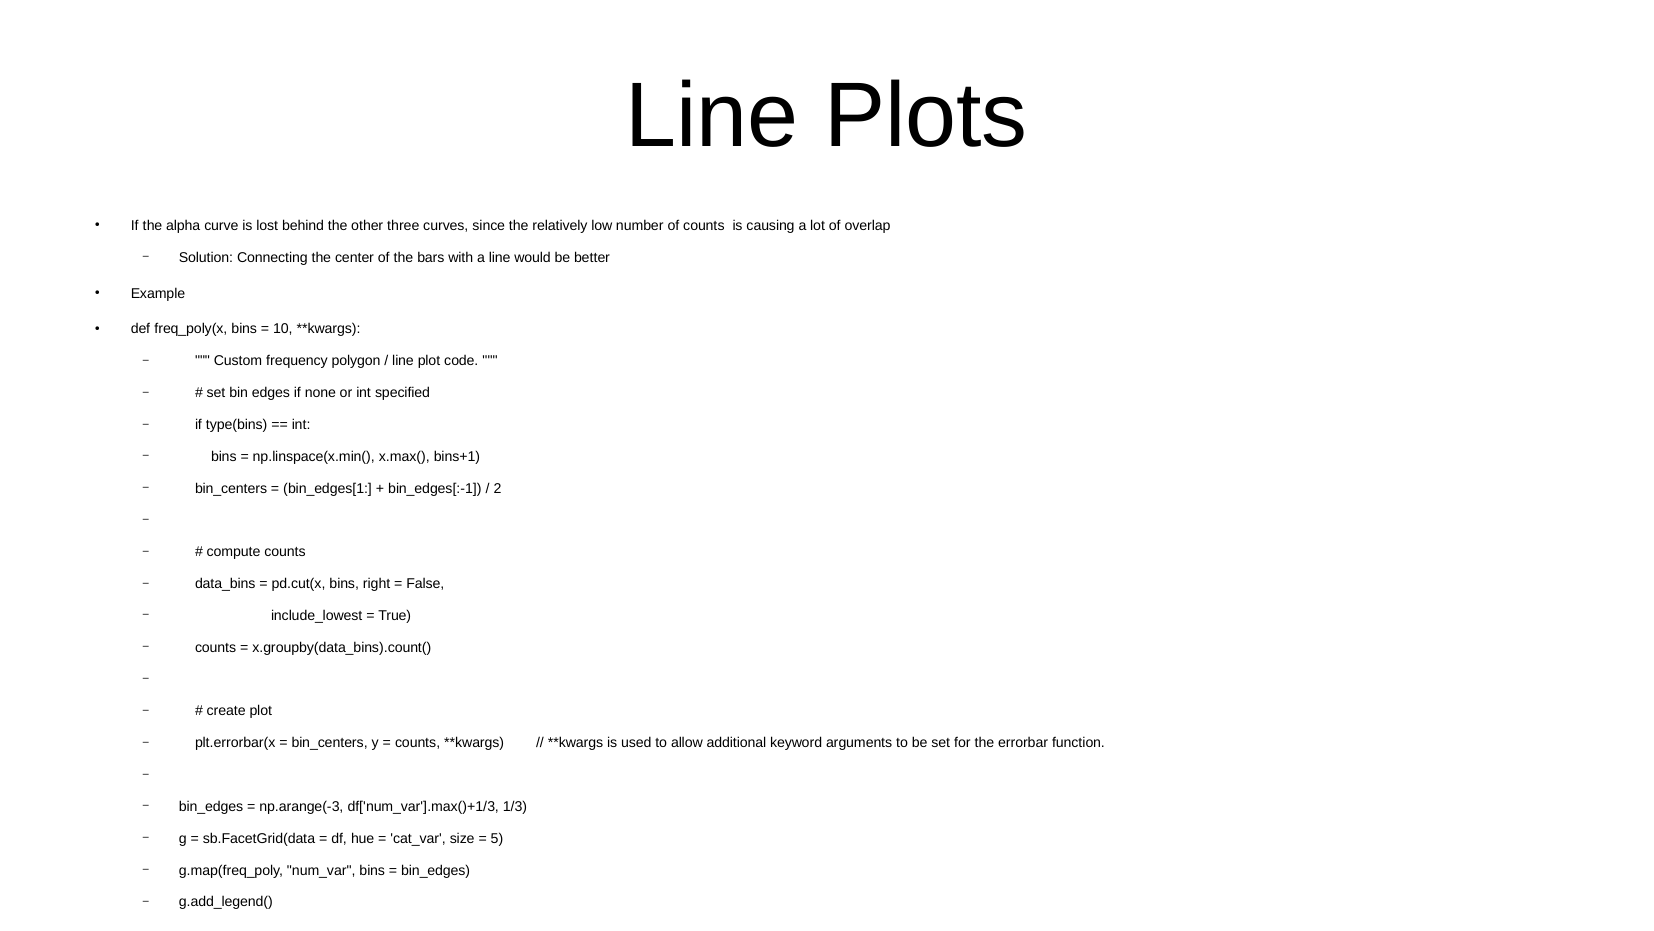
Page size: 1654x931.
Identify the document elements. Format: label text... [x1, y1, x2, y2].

list If the alpha curve is lost behind the other three curves, since the relatively low number of counts is causing a lot of overlap Solution: Connecting the center of the bars with a line would be better Example def freq_poly(x, bins = 10, **kwargs): """ Custom frequency polygon / line plot code. """ # set bin edges if none or int specified if type(bins) == int: bins = np.linspace(x.min(), x.max(), bins+1) bin_centers = (bin_edges[1:] + bin_edges[:-1]) / 2 # compute counts data_bins = pd.cut(x, bins, right = False, include_lowest = True) counts = x.groupby(data_bins).count() # create plot plt.errorbar(x = bin_centers, y = counts, **kwargs) // **kwargs is used to allow additional keyword arguments to be set for the errorbar function. bin_edges = np.arange(-3, df['num_var'].max()+1/3, 1/3) g = sb.FacetGrid(data = df, hue = 'cat_var', size = 5) g.map(freq_poly, "num_var", bins = bin_edges) g.add_legend() [82, 217, 1606, 916]
title Line Plots [82, 37, 1571, 193]
